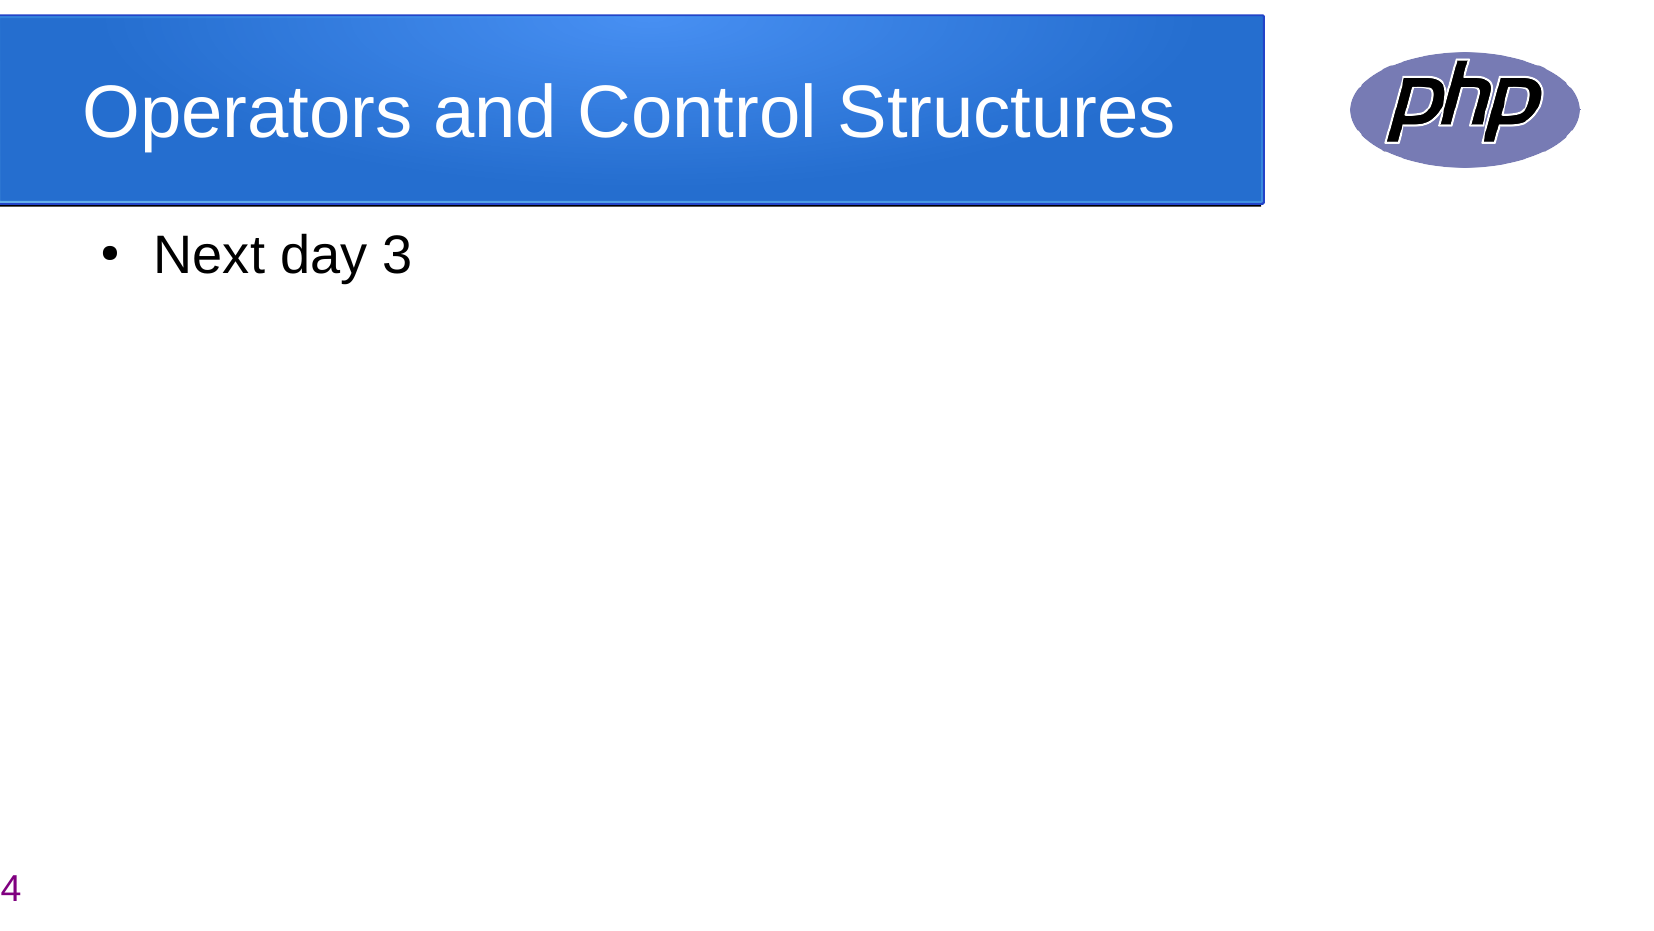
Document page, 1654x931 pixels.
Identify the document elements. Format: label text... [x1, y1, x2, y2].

list Next day 3 [82, 224, 1571, 764]
title Operators and Control Structures [82, 35, 1235, 189]
text_box <number> [0, 859, 130, 931]
picture [1321, 23, 1607, 195]
